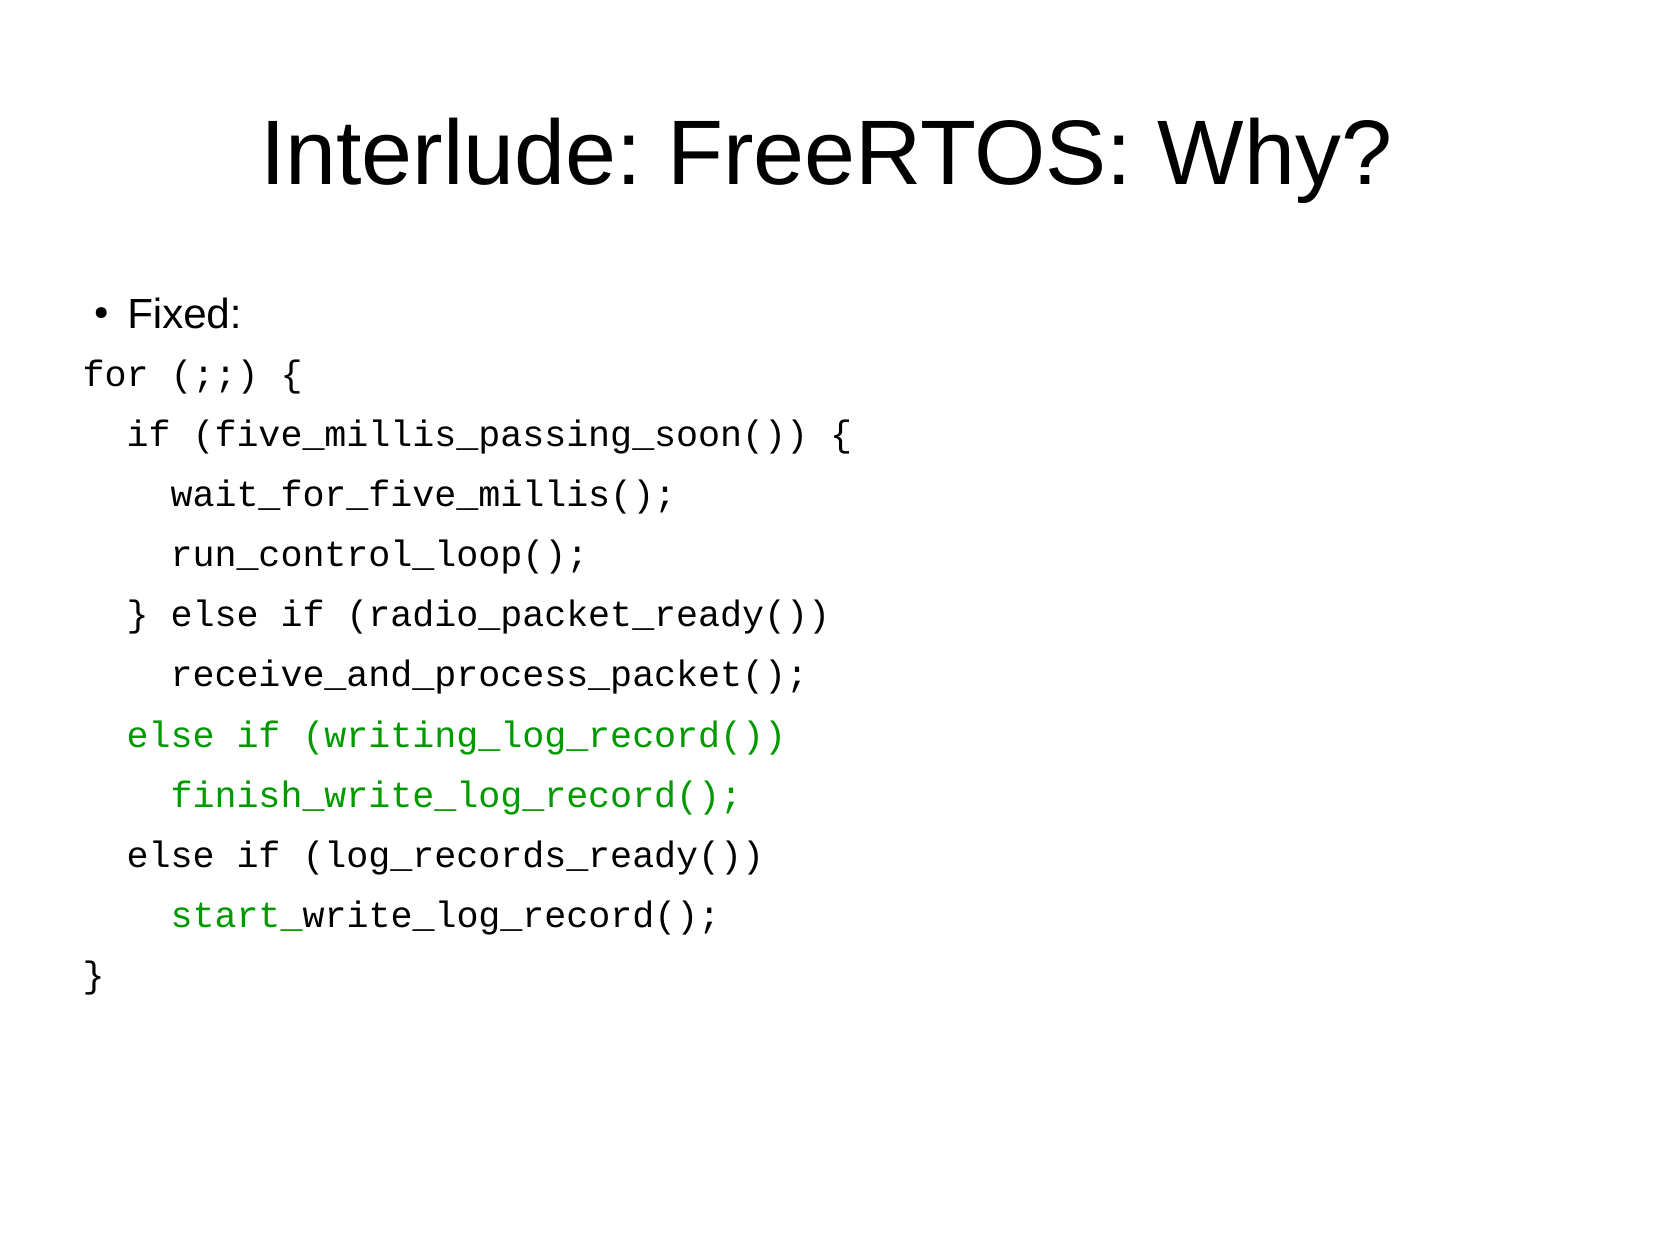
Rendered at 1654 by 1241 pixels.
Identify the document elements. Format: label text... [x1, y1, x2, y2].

title Interlude: FreeRTOS: Why? [82, 49, 1571, 257]
list Fixed: for (;;) { if (five_millis_passing_soon()) { wait_for_five_millis(); run_control_loop(); } else if (radio_packet_ready()) receive_and_process_packet(); else if (writing_log_record()) finish_write_log_record(); else if (log_records_ready()) start_write_log_record(); } [82, 290, 1571, 1010]
